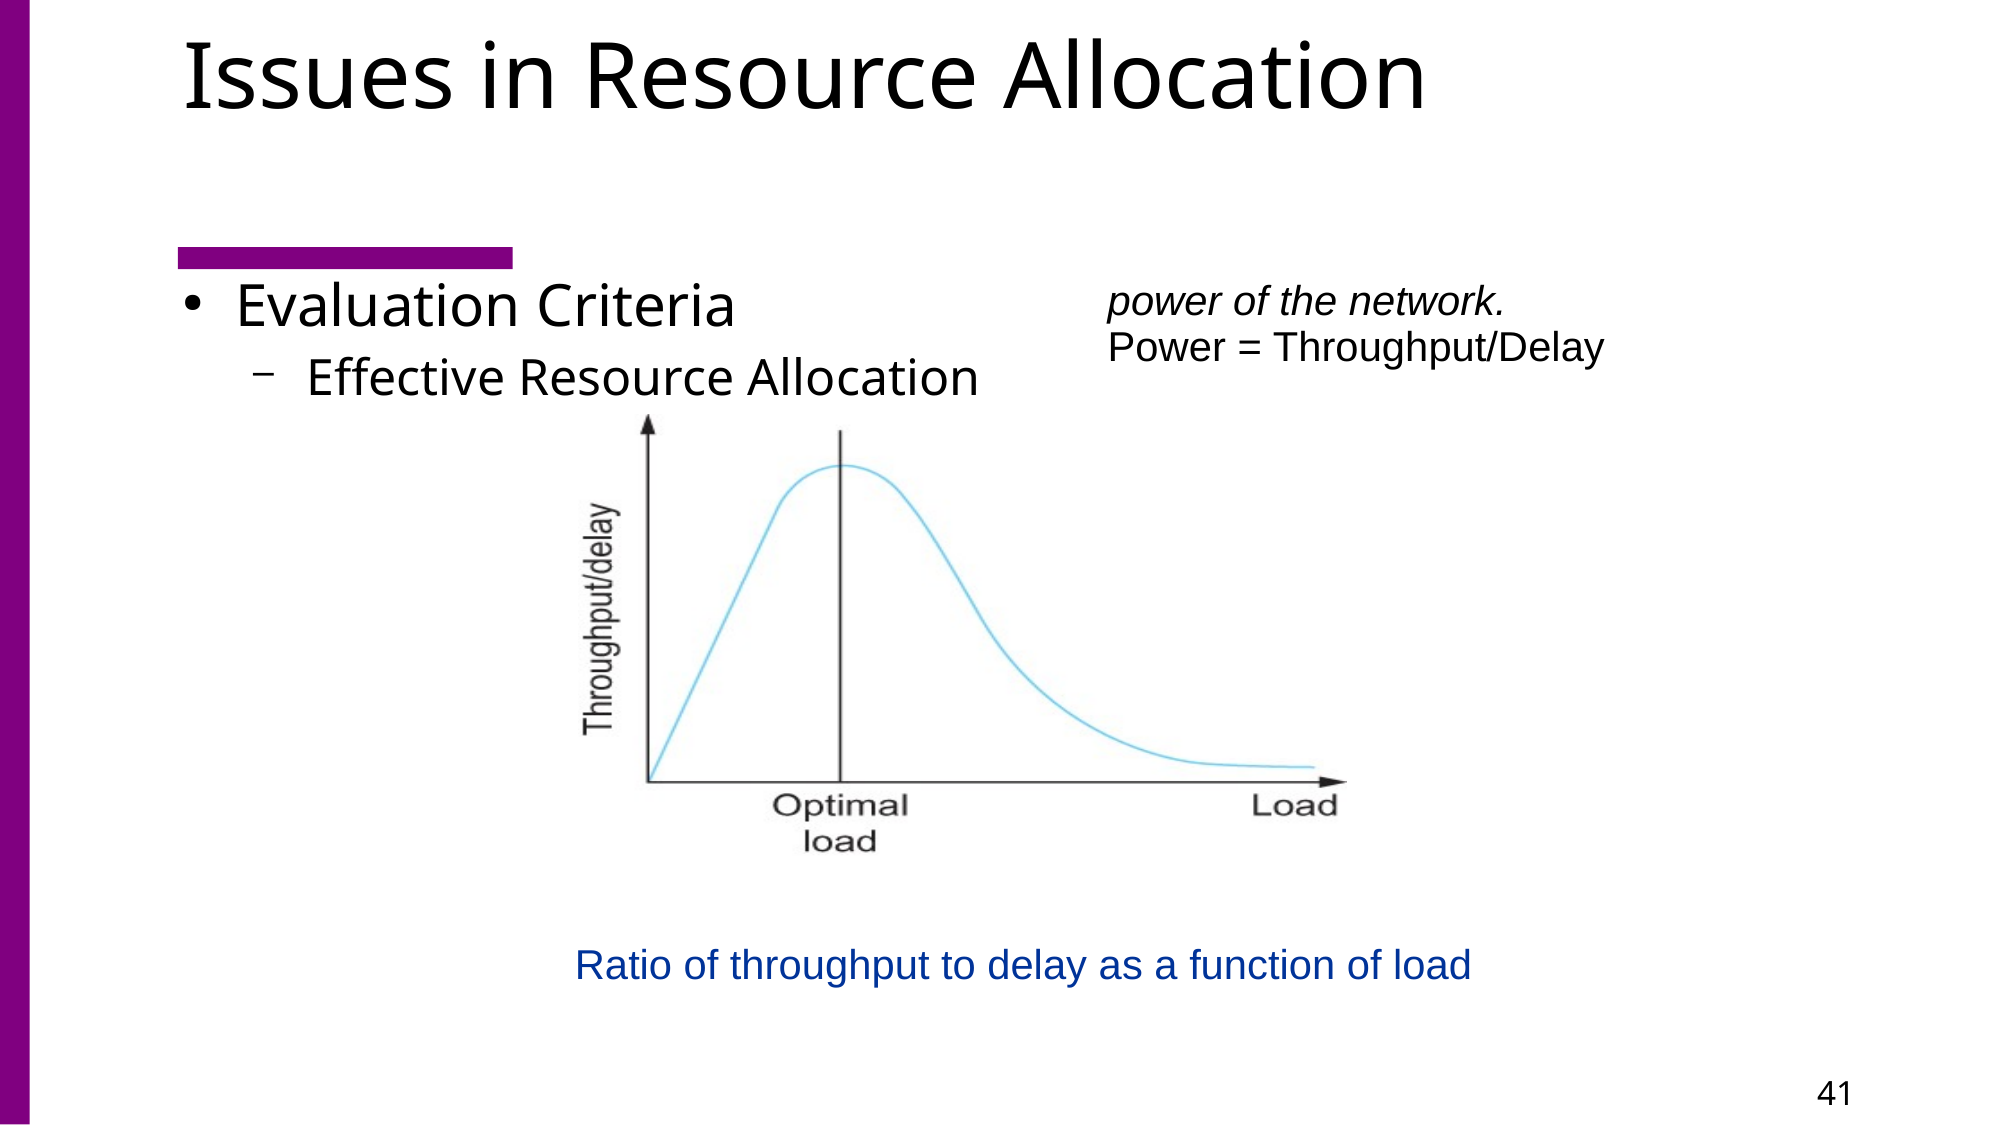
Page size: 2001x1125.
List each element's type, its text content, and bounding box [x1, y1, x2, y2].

list Evaluation Criteria Effective Resource Allocation [149, 184, 1959, 1012]
text_box Ratio of throughput to delay as a function of load [559, 930, 1561, 996]
picture [578, 414, 1347, 858]
text_box power of the network. Power = Throughput/Delay [1092, 270, 1621, 378]
title Issues in Resource Allocation [133, 0, 1946, 135]
